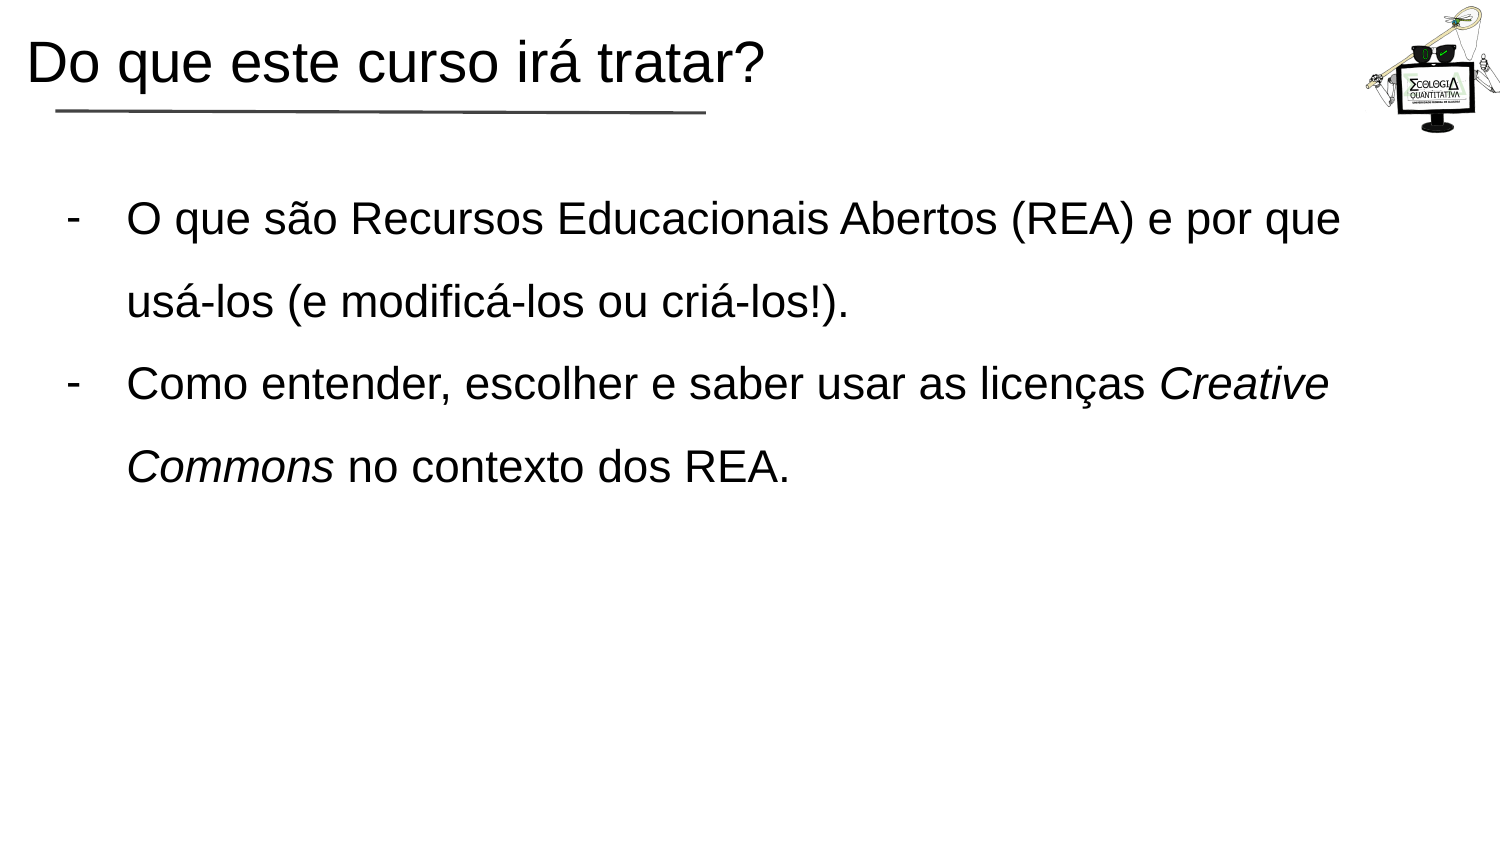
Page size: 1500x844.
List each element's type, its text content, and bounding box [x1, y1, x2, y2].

text_box O que são Recursos Educacionais Abertos (REA) e por que usá-los (e modificá-los ou criá-los!). Como entender, escolher e saber usar as licenças Creative Commons no contexto dos REA. [36, 146, 1417, 566]
text_box Do que este curso irá tratar? [11, 9, 1210, 117]
picture [1365, 3, 1500, 135]
